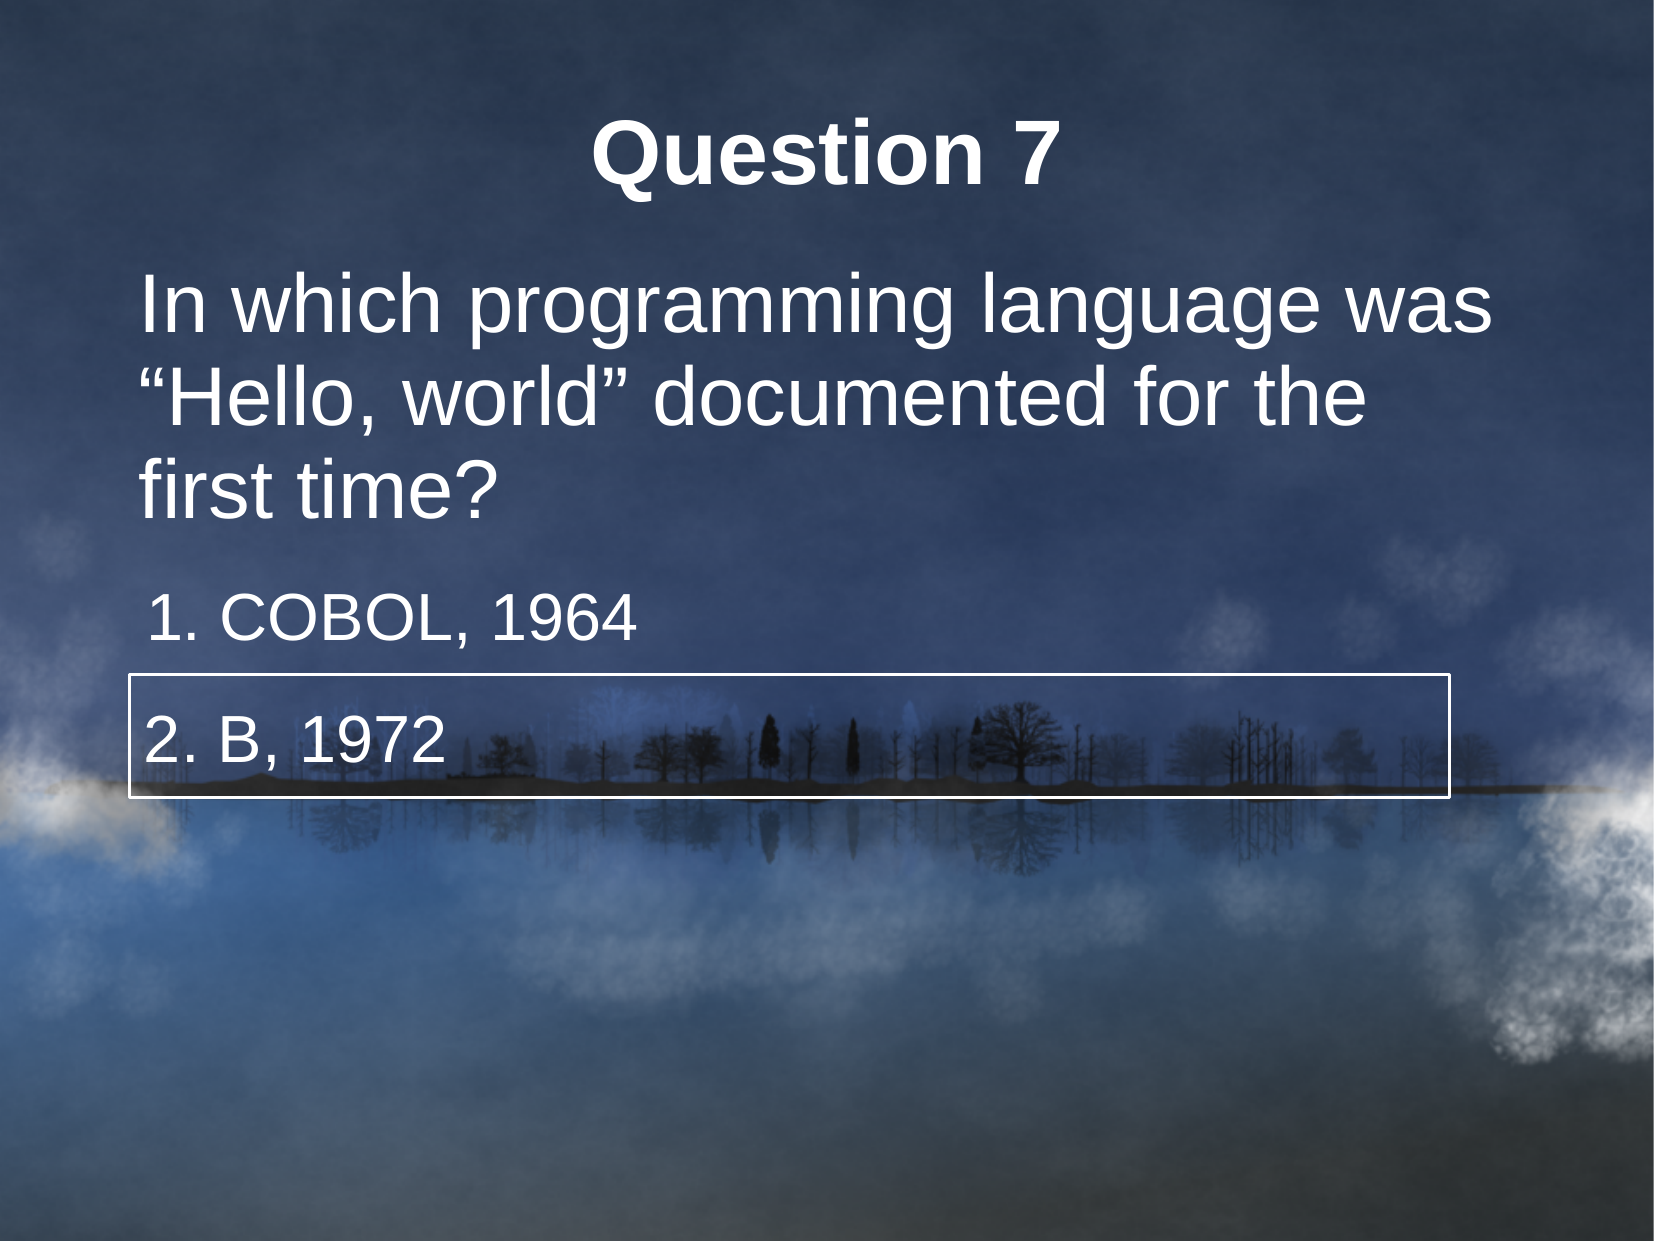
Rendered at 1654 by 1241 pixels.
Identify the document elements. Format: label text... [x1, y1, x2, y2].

text_box 1. COBOL, 1964 [131, 572, 976, 671]
text_box [129, 674, 1450, 798]
picture [0, 0, 1654, 1241]
text_box 2. B, 1972 [129, 799, 691, 807]
title Question 7 [82, 49, 1571, 257]
text_box In which programming language was “Hello, world” documented for the first time? [124, 249, 1538, 543]
